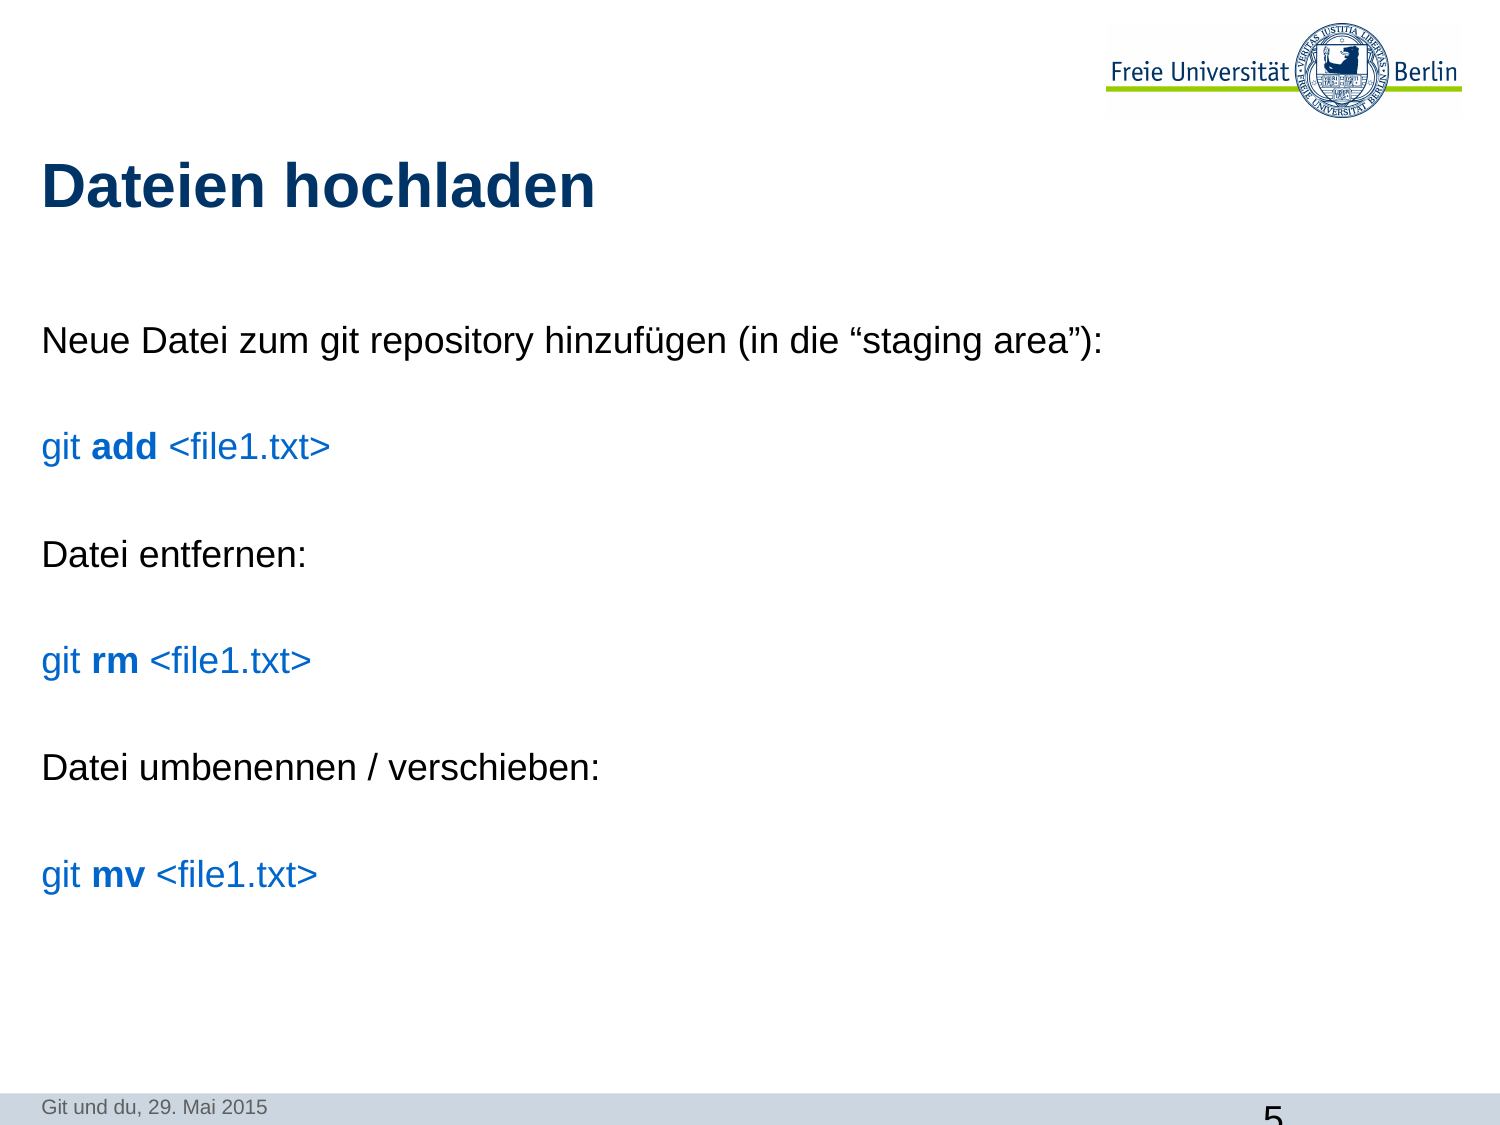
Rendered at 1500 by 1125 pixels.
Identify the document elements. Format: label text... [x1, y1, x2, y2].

title Dateien hochladen [41, 150, 1460, 221]
picture [1106, 23, 1462, 118]
list Neue Datei zum git repository hinzufügen (in die “staging area”): git add <file1.txt> Datei entfernen: git rm <file1.txt> Datei umbenennen / verschieben: git mv <file1.txt> [41, 265, 1460, 1064]
